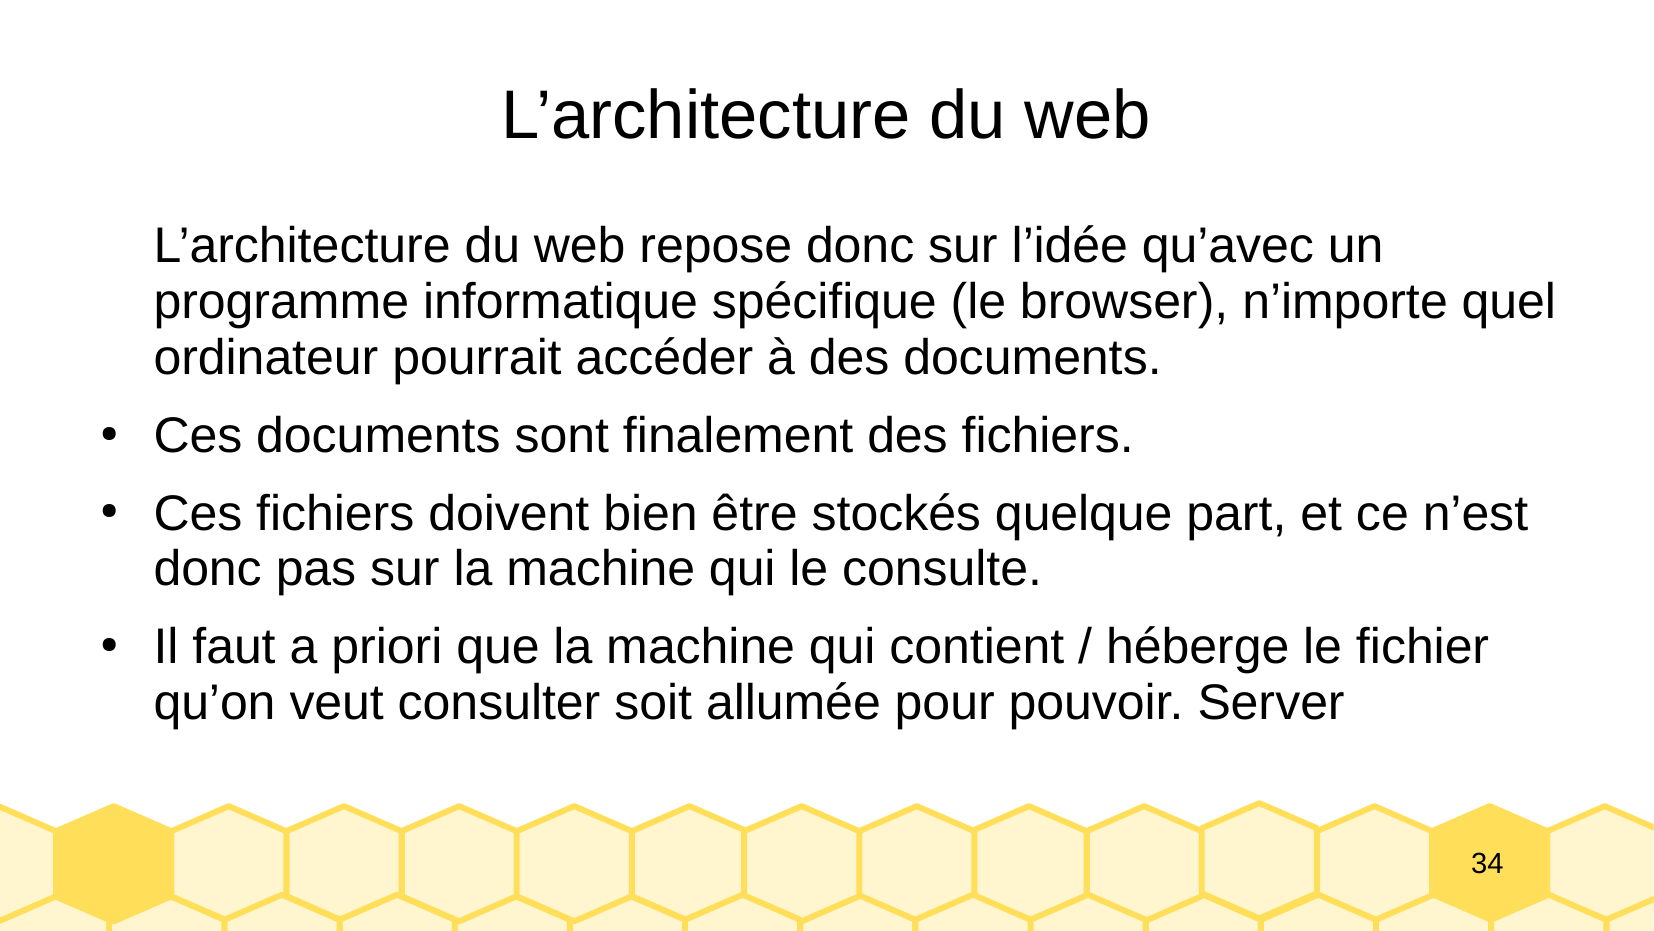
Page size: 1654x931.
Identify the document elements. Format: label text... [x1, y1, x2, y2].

title L’architecture du web [82, 37, 1571, 193]
list L’architecture du web repose donc sur l’idée qu’avec un programme informatique spécifique (le browser), n’importe quel ordinateur pourrait accéder à des documents. Ces documents sont finalement des fichiers. Ces fichiers doivent bien être stockés quelque part, et ce n’est donc pas sur la machine qui le consulte. Il faut a priori que la machine qui contient / héberge le fichier qu’on veut consulter soit allumée pour pouvoir. Server [82, 217, 1571, 758]
